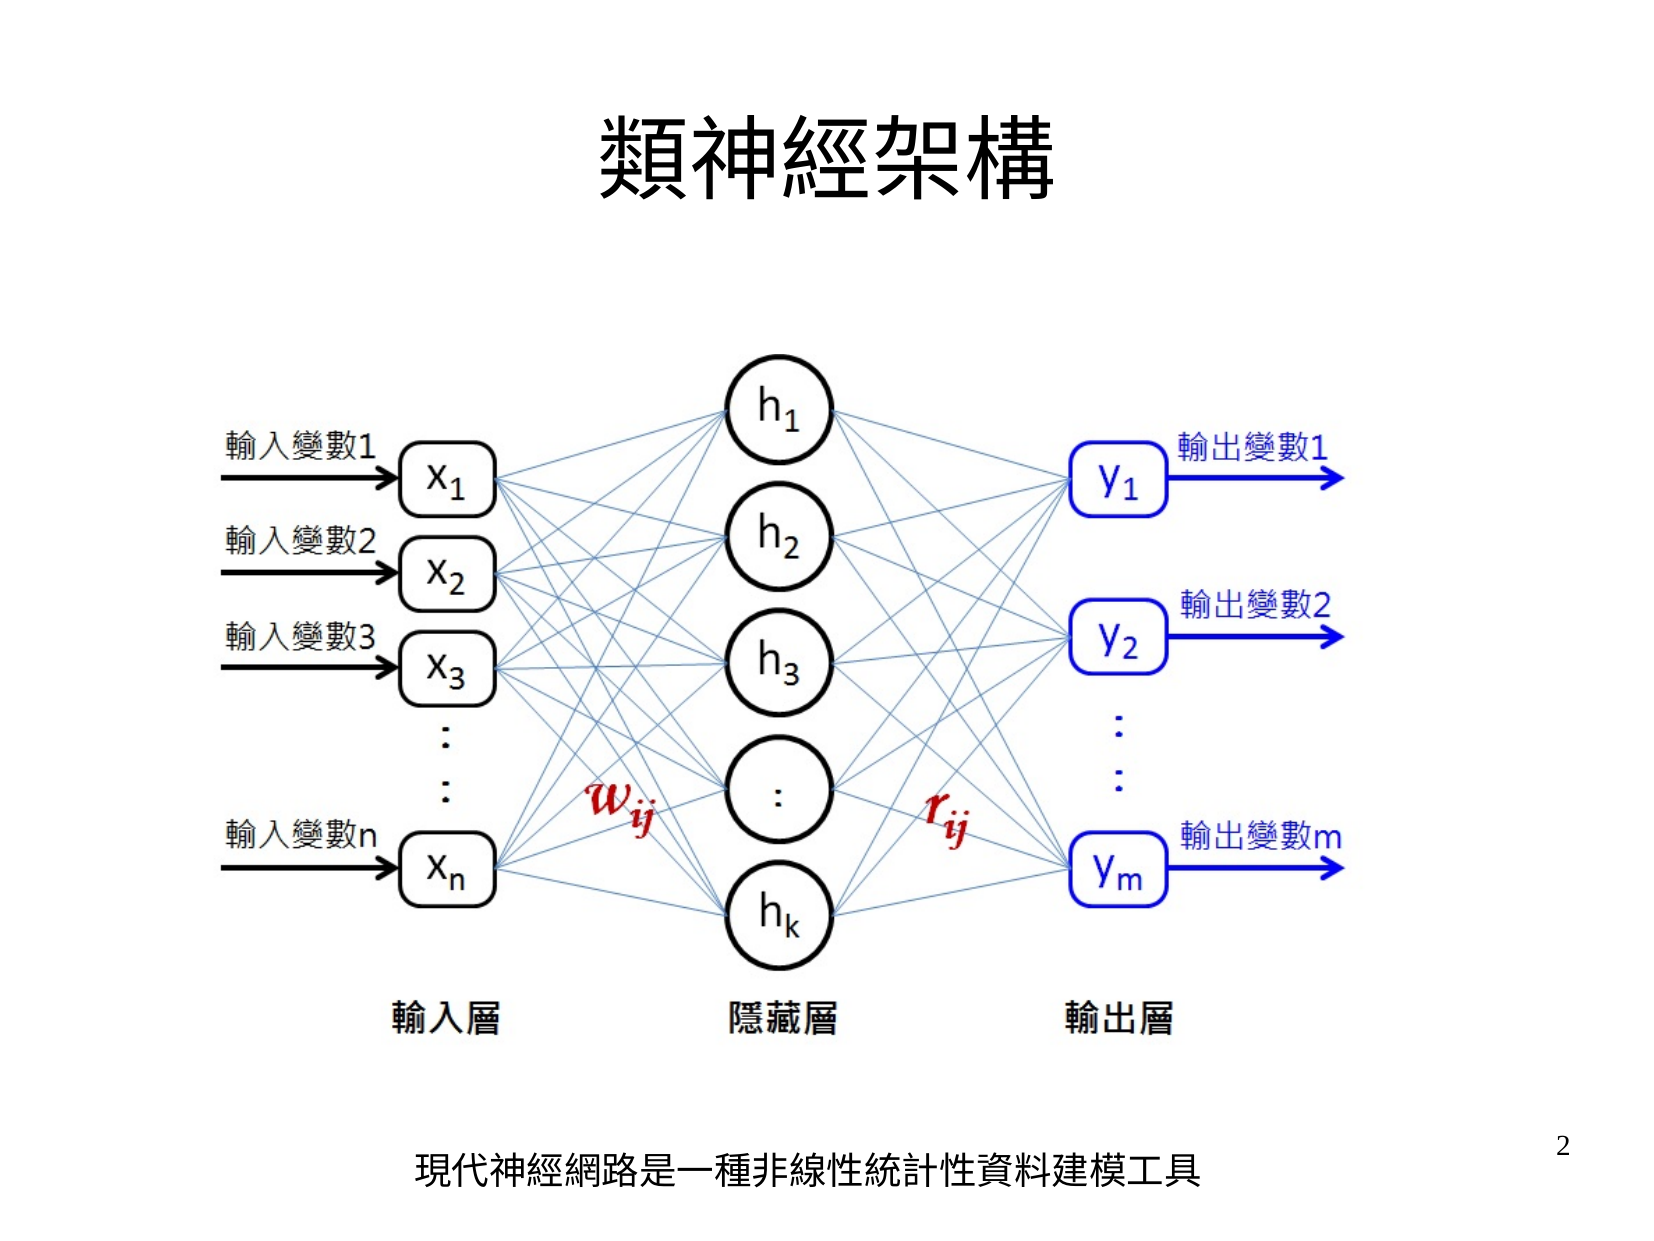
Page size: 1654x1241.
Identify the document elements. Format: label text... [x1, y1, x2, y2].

title 類神經架構 [82, 49, 1571, 257]
text_box 現代神經網路是一種非線性統計性資料建模工具 [399, 1133, 1217, 1193]
picture [203, 354, 1371, 1063]
